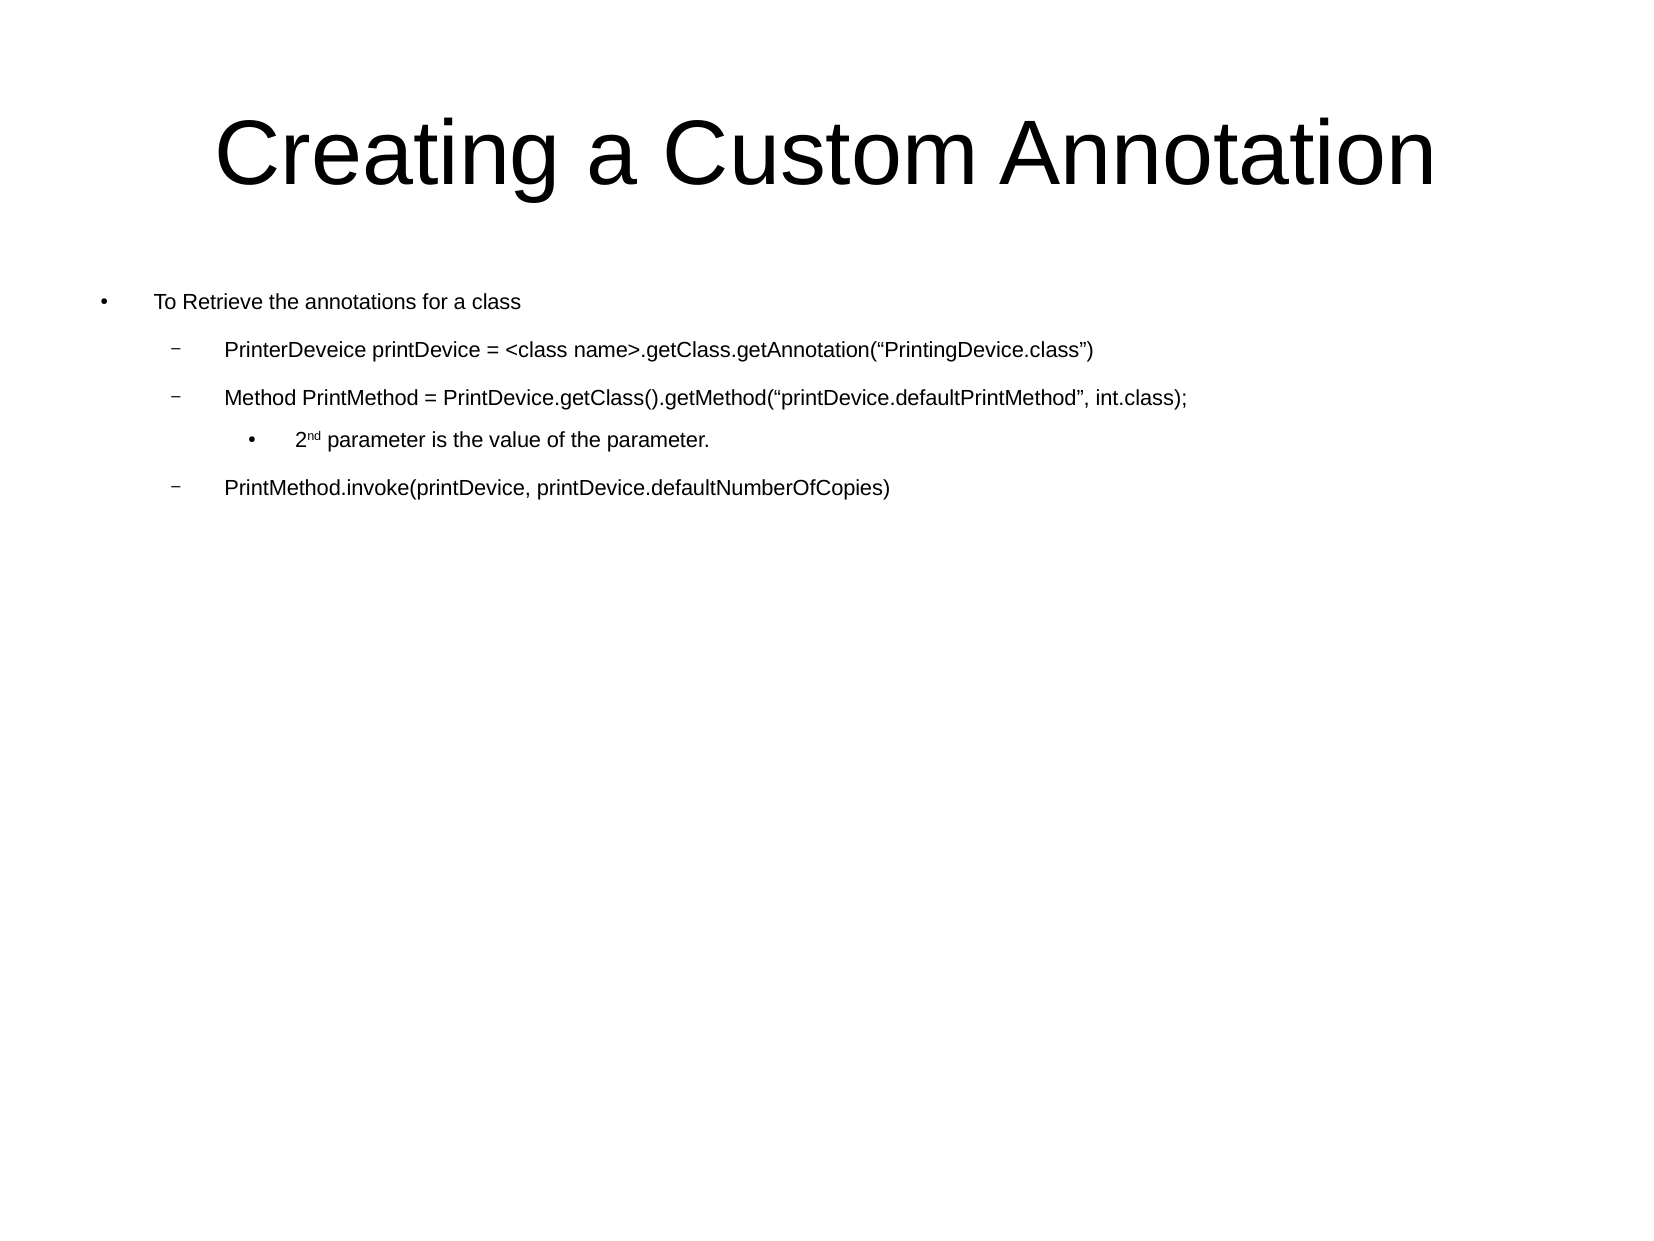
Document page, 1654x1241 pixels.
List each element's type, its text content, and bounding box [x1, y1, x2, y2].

title Creating a Custom Annotation [82, 49, 1571, 257]
list To Retrieve the annotations for a class PrinterDeveice printDevice = <class name>.getClass.getAnnotation(“PrintingDevice.class”) Method PrintMethod = PrintDevice.getClass().getMethod(“printDevice.defaultPrintMethod”, int.class); 2nd parameter is the value of the parameter. PrintMethod.invoke(printDevice, printDevice.defaultNumberOfCopies) [82, 290, 1571, 1010]
